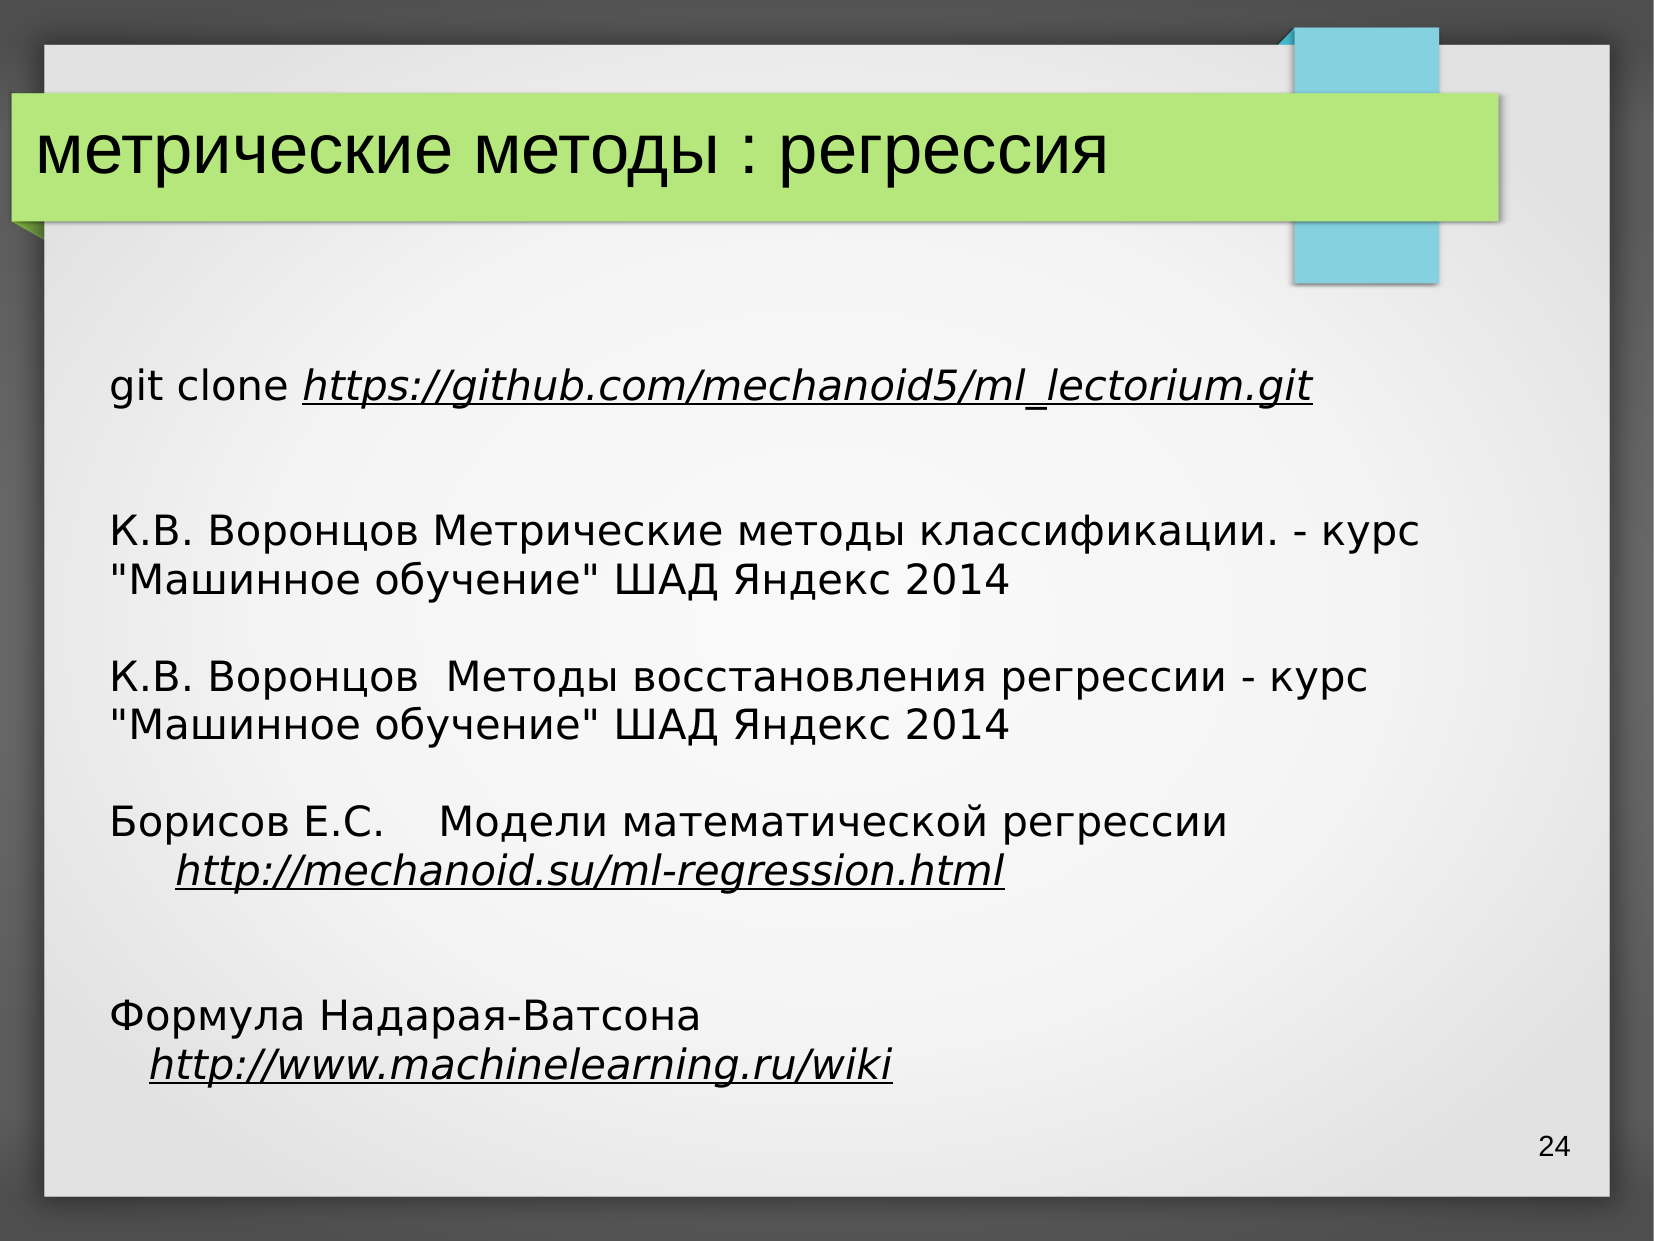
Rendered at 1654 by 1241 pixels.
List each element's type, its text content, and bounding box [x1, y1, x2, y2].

picture [0, 0, 1654, 1241]
text_box git clone https://github.com/mechanoid5/ml_lectorium.git К.В. Воронцов Метрические методы классификации. - курс "Машинное обучение" ШАД Яндекс 2014 К.В. Воронцов Методы восстановления регрессии - курс "Машинное обучение" ШАД Яндекс 2014 Борисов Е.С. Модели математической регрессии http://mechanoid.su/ml-regression.html Формула Надарая-Ватсона http://www.machinelearning.ru/wiki [94, 354, 1524, 1181]
title метрические методы : регрессия [35, 108, 1170, 190]
